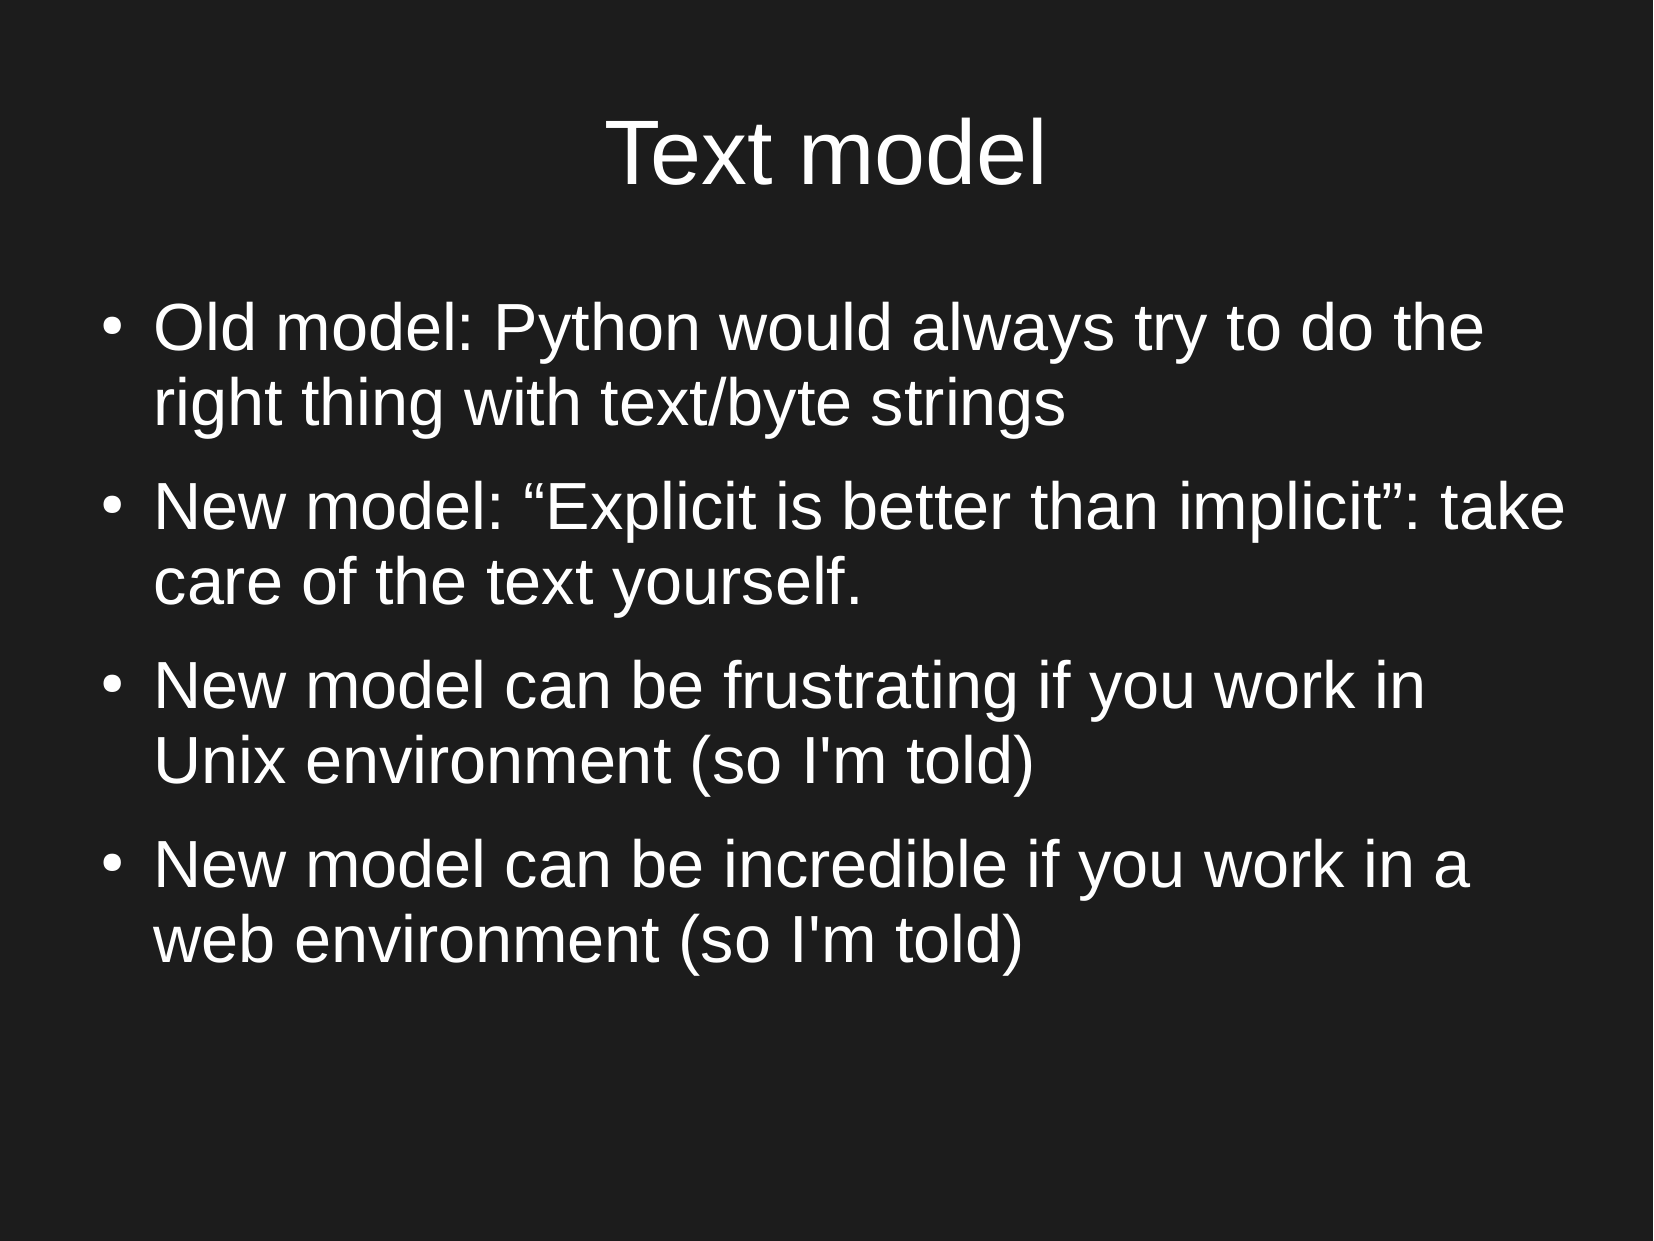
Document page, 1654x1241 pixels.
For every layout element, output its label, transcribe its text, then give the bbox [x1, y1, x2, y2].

title Text model [82, 49, 1571, 257]
list Old model: Python would always try to do the right thing with text/byte strings New model: “Explicit is better than implicit”: take care of the text yourself. New model can be frustrating if you work in Unix environment (so I'm told) New model can be incredible if you work in a web environment (so I'm told) [82, 290, 1571, 1010]
